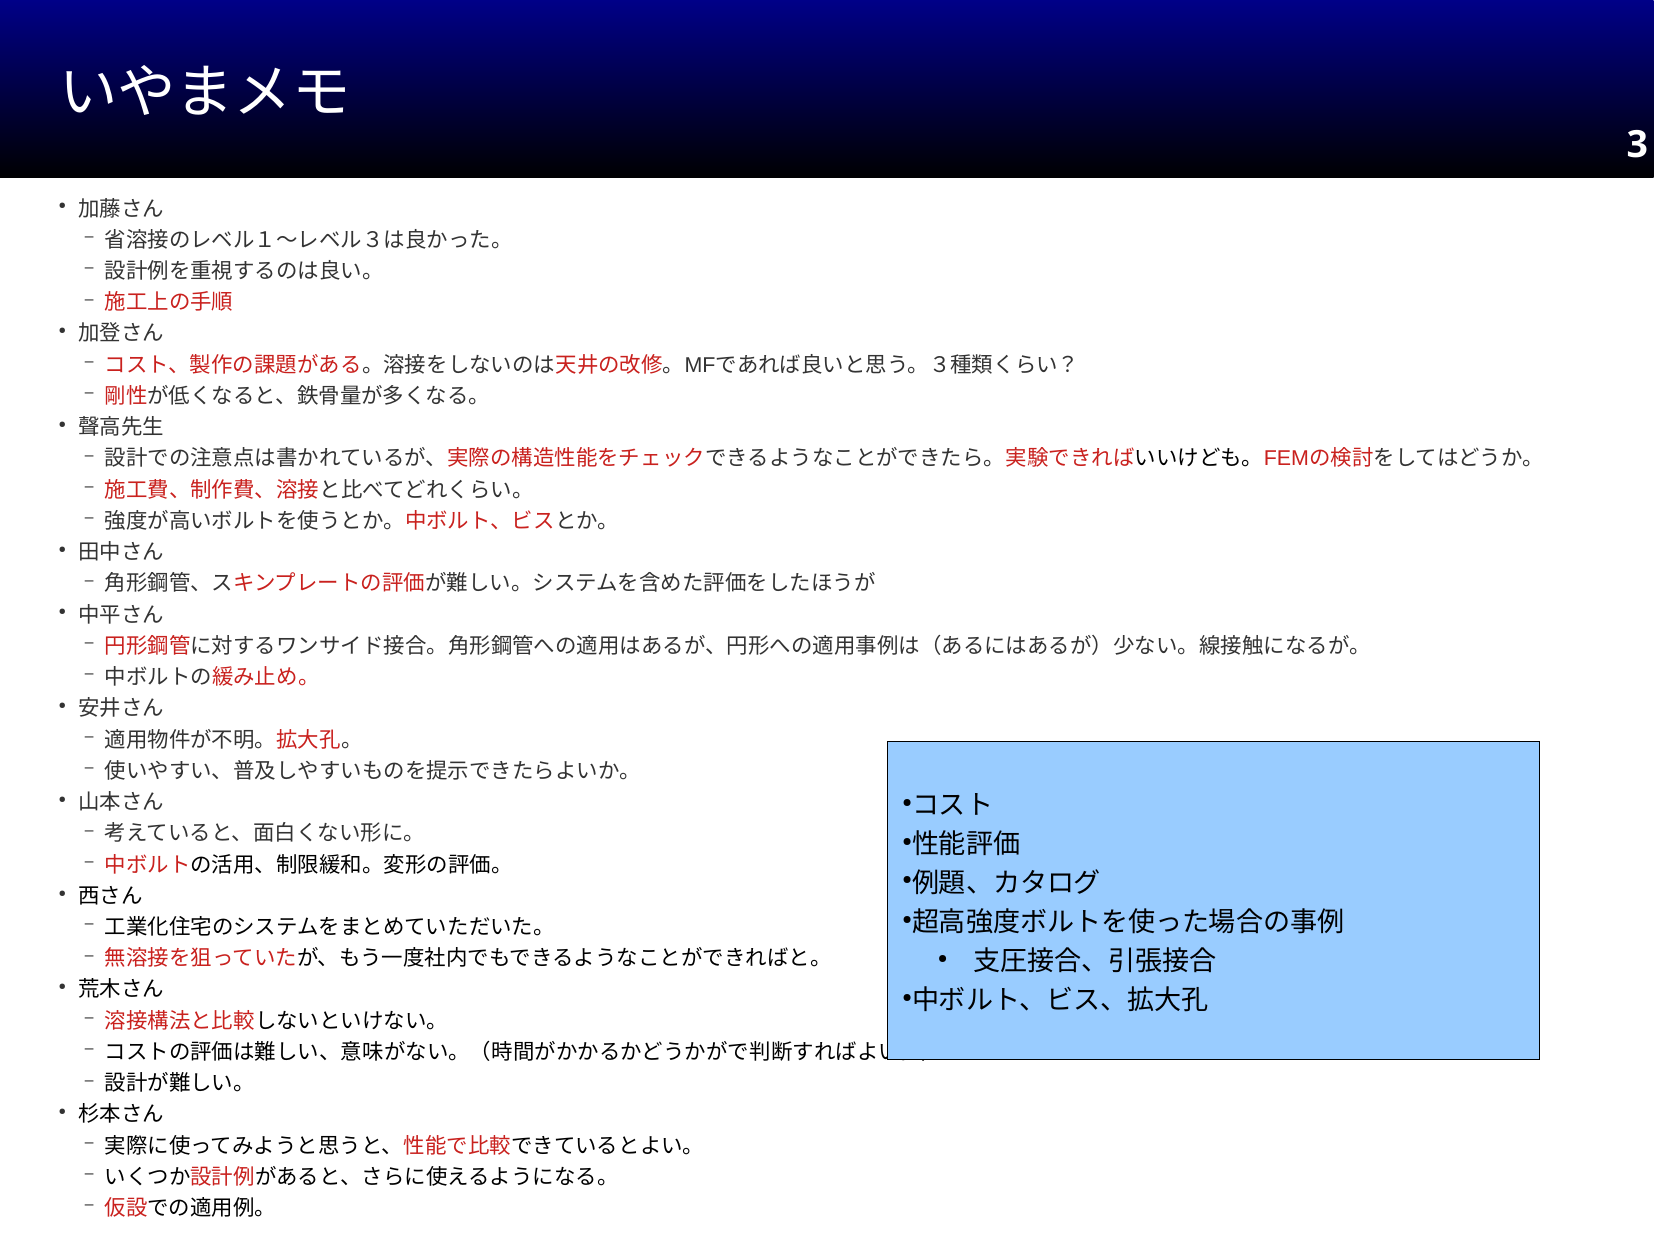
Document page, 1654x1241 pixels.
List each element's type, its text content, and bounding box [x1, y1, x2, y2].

list 加藤さん 省溶接のレベル１〜レベル３は良かった。 設計例を重視するのは良い。 施工上の手順 加登さん コスト、製作の課題がある。溶接をしないのは天井の改修。MFであれば良いと思う。３種類くらい？ 剛性が低くなると、鉄骨量が多くなる。 聲高先生 設計での注意点は書かれているが、実際の構造性能をチェックできるようなことができたら。実験できればいいけども。FEMの検討をしてはどうか。 施工費、制作費、溶接と比べてどれくらい。 強度が高いボルトを使うとか。中ボルト、ビスとか。 田中さん 角形鋼管、スキンプレートの評価が難しい。システムを含めた評価をしたほうが 中平さん 円形鋼管に対するワンサイド接合。角形鋼管への適用はあるが、円形への適用事例は（あるにはあるが）少ない。線接触になるが。 中ボルトの緩み止め。 安井さん 適用物件が不明。拡大孔。 使いやすい、普及しやすいものを提示できたらよいか。 山本さん 考えていると、面白くない形に。 中ボルトの活用、制限緩和。変形の評価。 西さん 工業化住宅のシステムをまとめていただいた。 無溶接を狙っていたが、もう一度社内でもできるようなことができればと。 荒木さん 溶接構法と比較しないといけない。 コストの評価は難しい、意味がない。（時間がかかるかどうかがで判断すればよい。） 設計が難しい。 杉本さん 実際に使ってみようと思うと、性能で比較できているとよい。 いくつか設計例があると、さらに使えるようになる。 仮設での適用例。 [52, 190, 1546, 1241]
text_box コスト 性能評価 例題、カタログ 超高強度ボルトを使った場合の事例 支圧接合、引張接合 中ボルト、ビス、拡大孔 [887, 741, 1540, 1060]
title いやまメモ [59, 11, 1607, 164]
